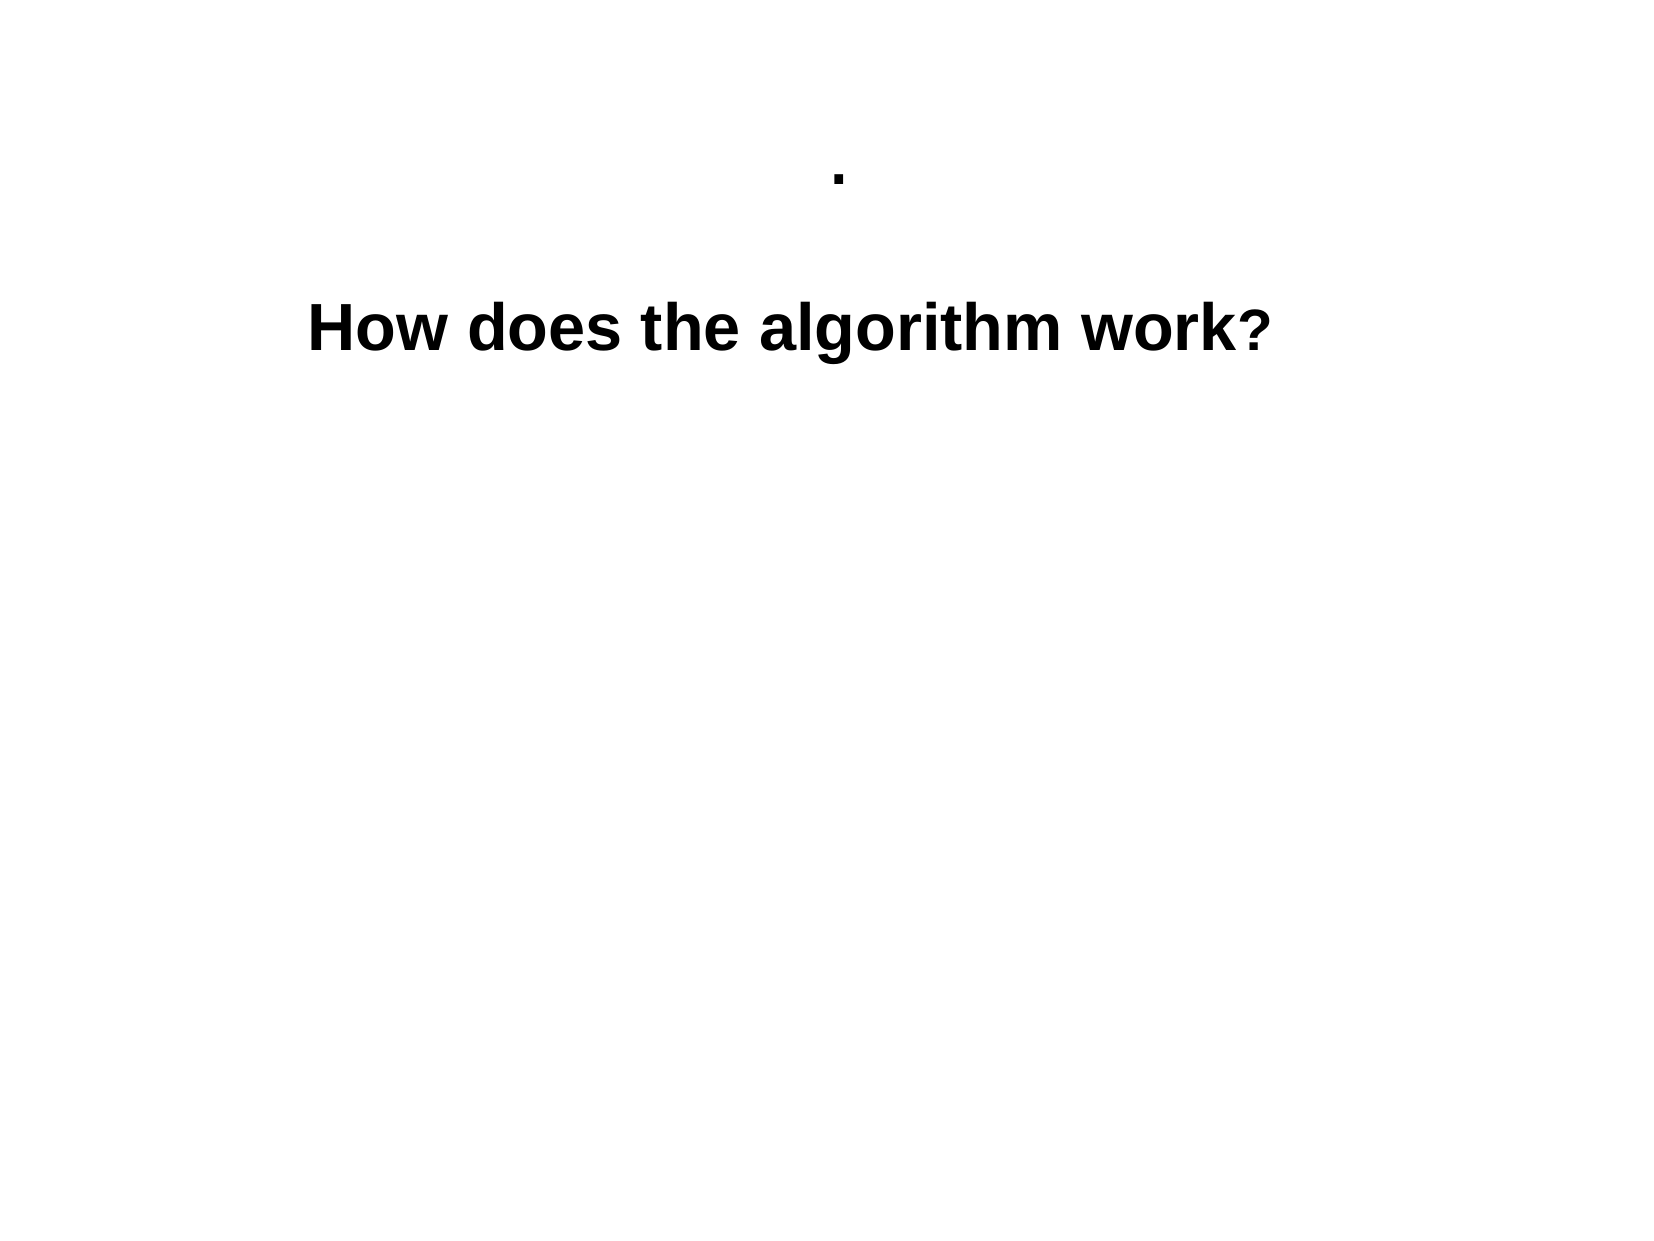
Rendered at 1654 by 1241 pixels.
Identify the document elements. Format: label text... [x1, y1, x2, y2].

title . [82, 49, 1571, 257]
list How does the algorithm work? [82, 290, 1538, 1010]
